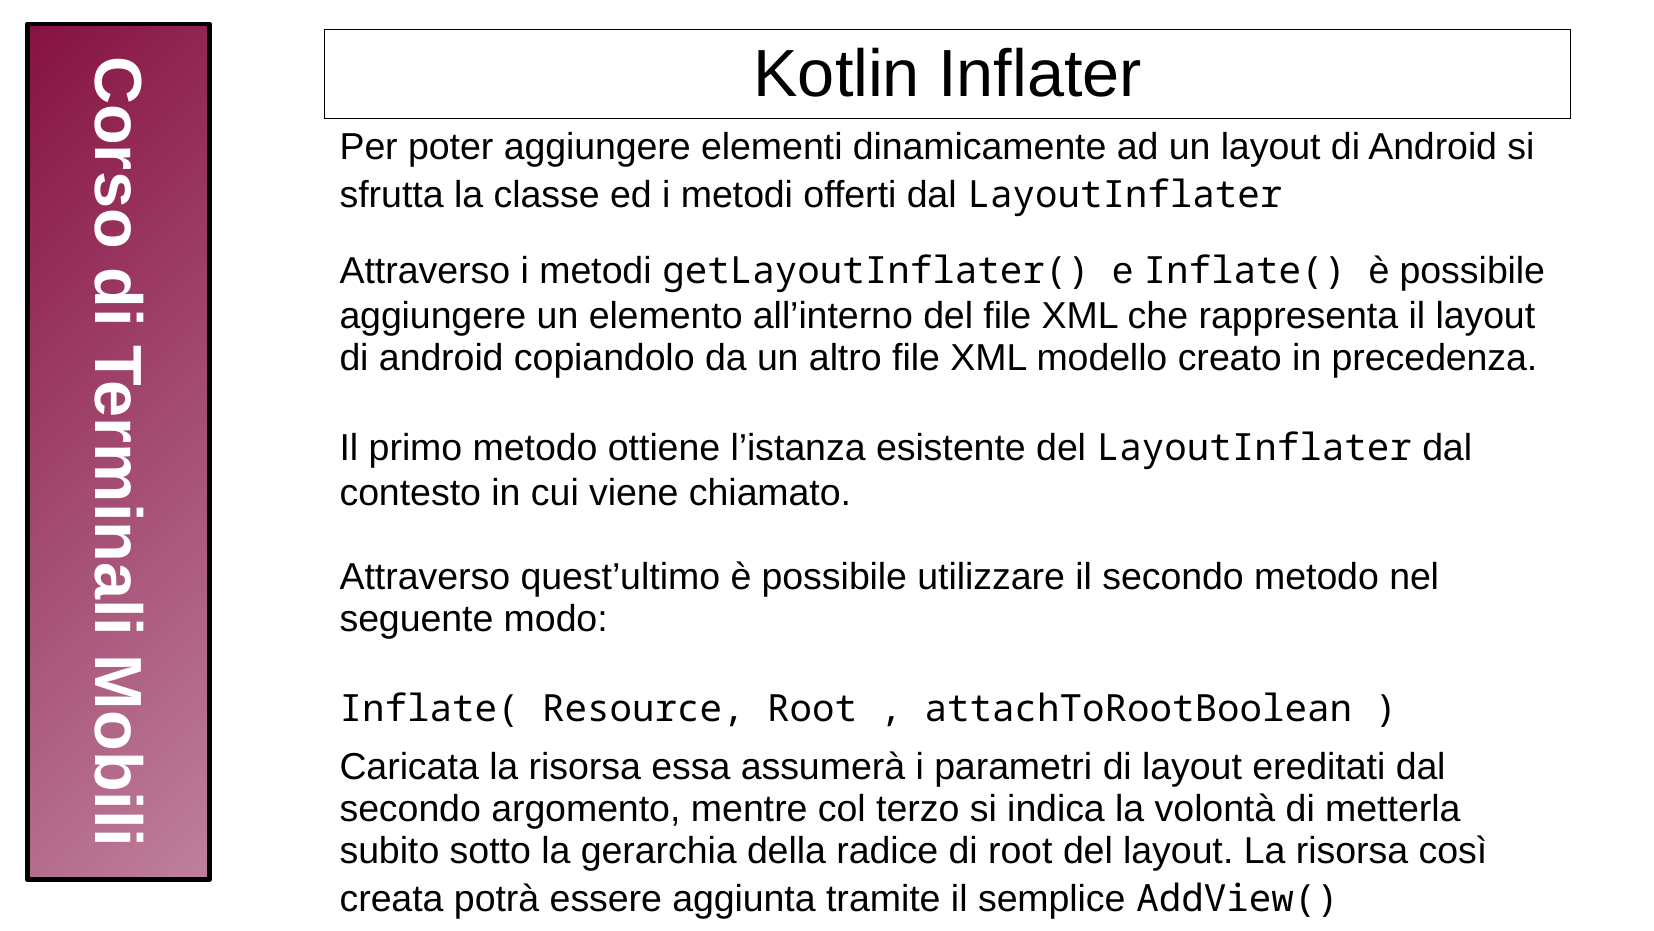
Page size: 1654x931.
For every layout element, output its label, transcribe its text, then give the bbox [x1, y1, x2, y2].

text_box Caricata la risorsa essa assumerà i parametri di layout ereditati dal secondo argomento, mentre col terzo si indica la volontà di metterla subito sotto la gerarchia della radice di root del layout. La risorsa così creata potrà essere aggiunta tramite il semplice AddView() [324, 738, 1536, 921]
text_box Kotlin Inflater [324, 29, 1571, 119]
subtitle Corso di Terminali Mobili [27, 23, 210, 880]
text_box Per poter aggiungere elementi dinamicamente ad un layout di Android si sfrutta la classe ed i metodi offerti dal LayoutInflater [324, 118, 1565, 217]
text_box Attraverso i metodi getLayoutInflater() e Inflate() è possibile aggiungere un elemento all’interno del file XML che rappresenta il layout di android copiandolo da un altro file XML modello creato in precedenza. Il primo metodo ottiene l’istanza esistente del LayoutInflater dal contesto in cui viene chiamato. Attraverso quest’ultimo è possibile utilizzare il secondo metodo nel seguente modo: Inflate( Resource, Root , attachToRootBoolean ) [324, 236, 1565, 788]
